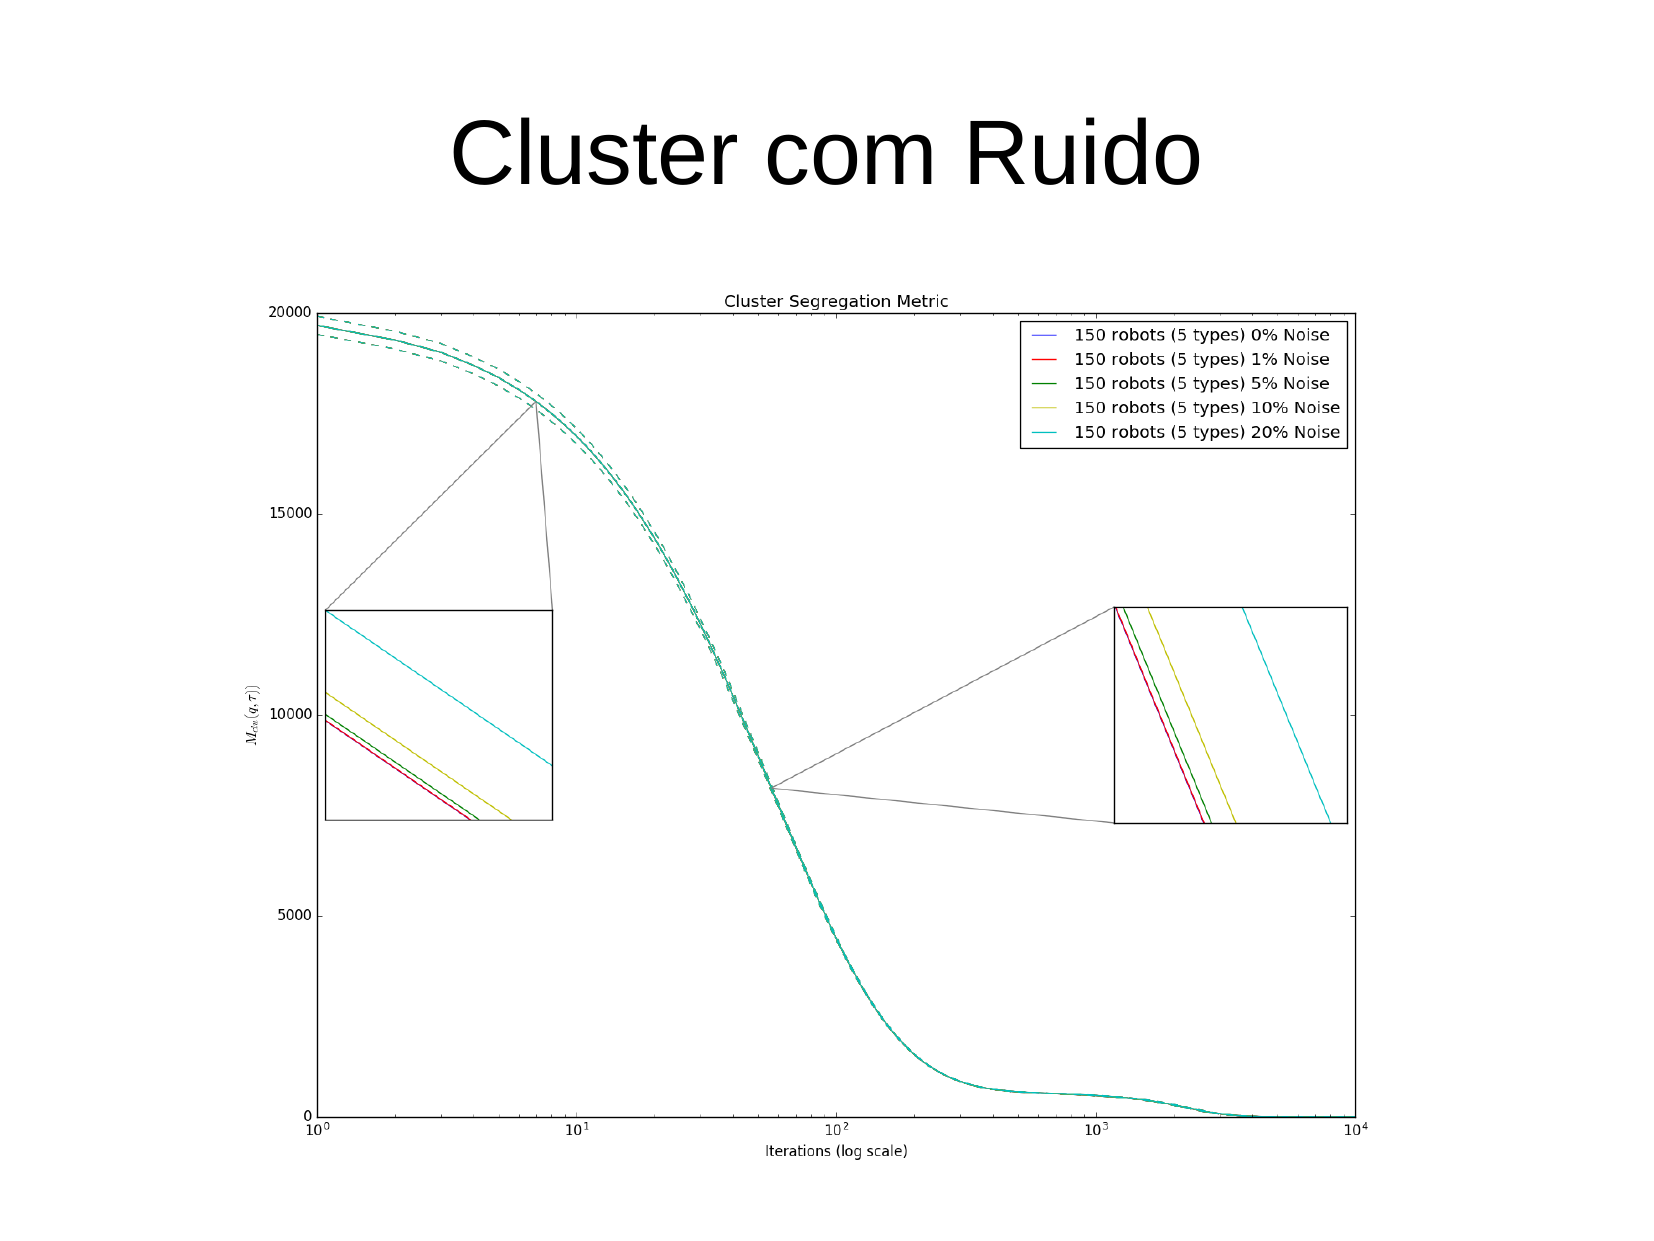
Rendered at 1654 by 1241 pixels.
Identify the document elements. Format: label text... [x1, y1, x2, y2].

picture [149, 212, 1489, 1217]
title Cluster com Ruido [82, 49, 1571, 257]
